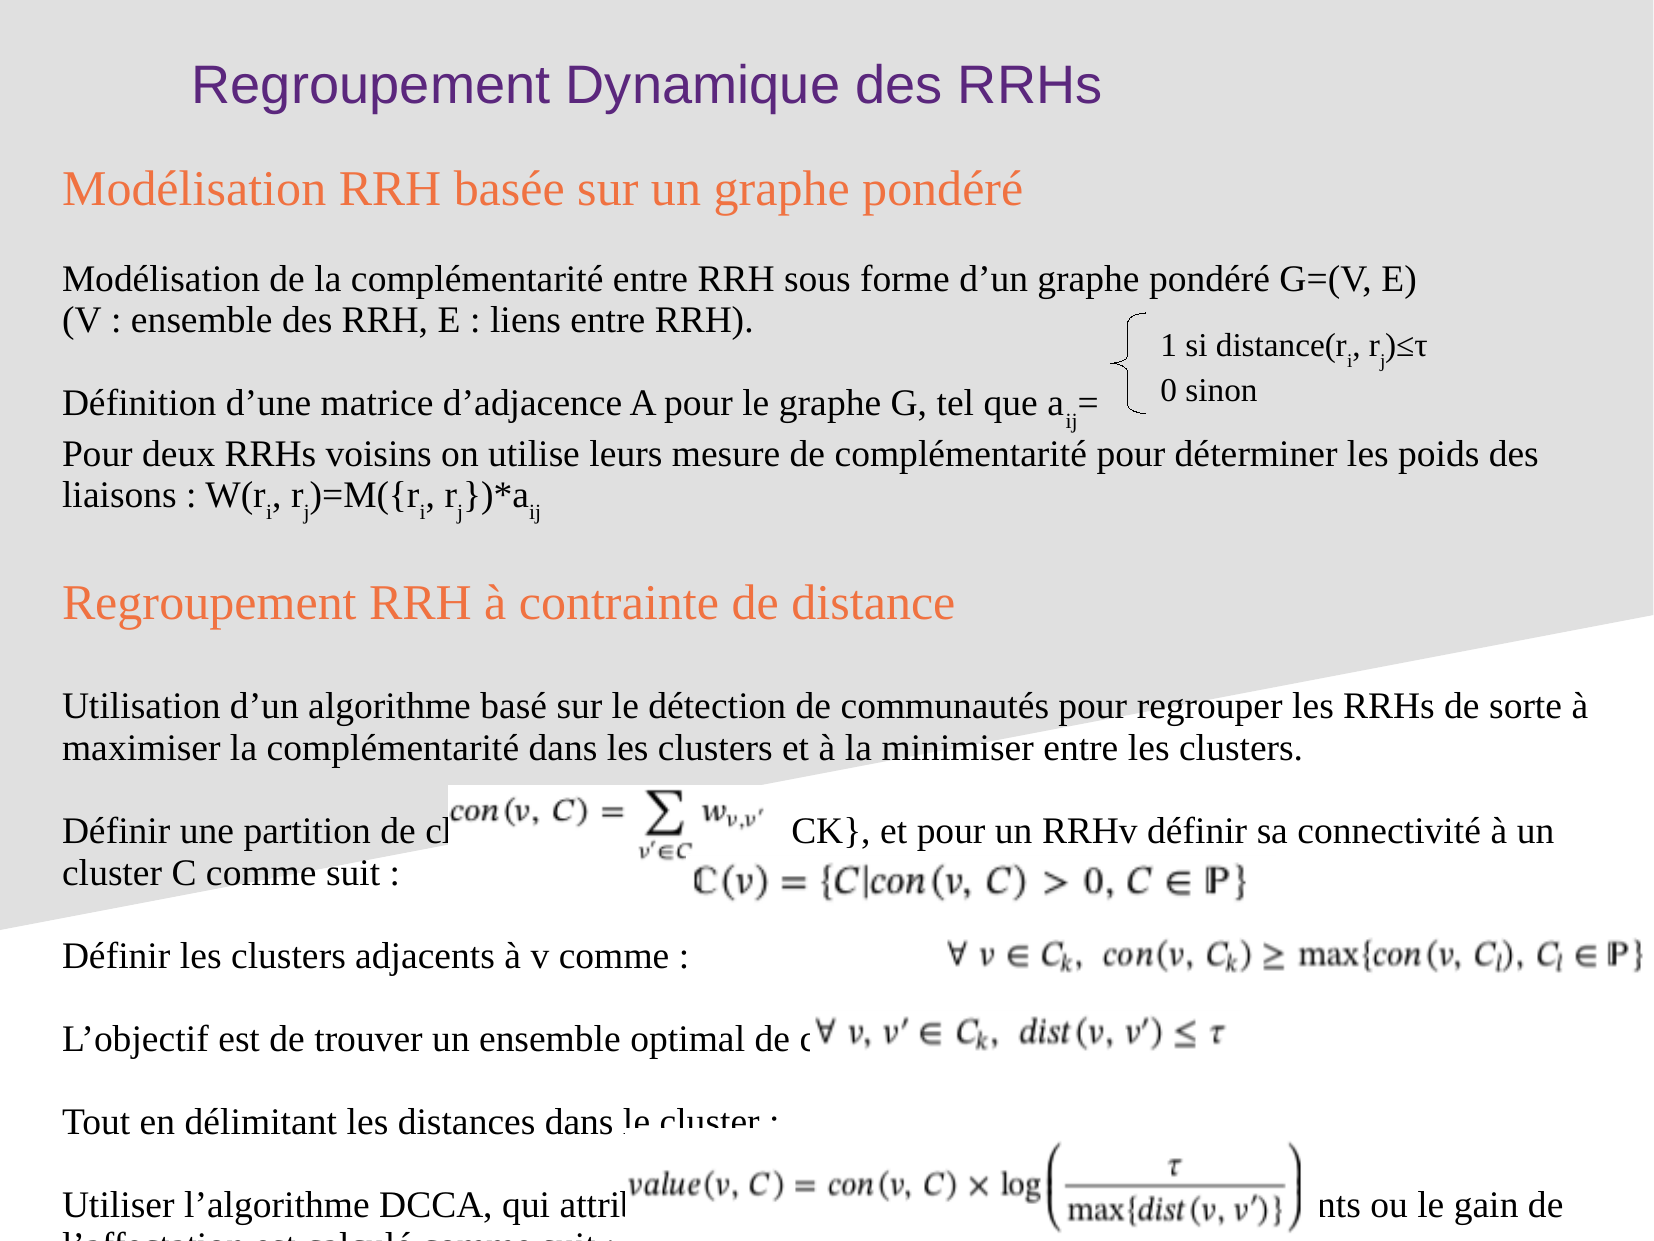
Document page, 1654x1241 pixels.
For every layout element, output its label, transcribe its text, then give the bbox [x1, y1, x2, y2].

text_box 1 si distance(ri, rj)≤τ 0 sinon [1145, 318, 1489, 413]
picture [448, 785, 1276, 910]
picture [625, 1128, 1320, 1241]
text_box Regroupement Dynamique des RRHs [11, 47, 1607, 123]
picture [944, 932, 1651, 981]
chart [631, 613, 750, 673]
text_box Modélisation RRH basée sur un graphe pondéré Modélisation de la complémentarité entre RRH sous forme d’un graphe pondéré G=(V, E) (V : ensemble des RRH, E : liens entre RRH). Définition d’une matrice d’adjacence A pour le graphe G, tel que aij= Pour deux RRHs voisins on utilise leurs mesure de complémentarité pour déterminer les poids des liaisons : W(ri, rj)=M({ri, rj})*aij Regroupement RRH à contrainte de distance Utilisation d’un algorithme basé sur le détection de communautés pour regrouper les RRHs de sorte à maximiser la complémentarité dans les clusters et à la minimiser entre les clusters. Définir une partition de clusters P={C1, C2, …, CK}, et pour un RRHv définir sa connectivité à un cluster C comme suit : Définir les clusters adjacents à v comme : L’objectif est de trouver un ensemble optimal de cluster P : Tout en délimitant les distances dans le cluster : Utiliser l’algorithme DCCA, qui attribue itérativement des RRHs au clusters adjacents ou le gain de l’affectation est calculé comme suit : [47, 153, 1607, 1241]
picture [810, 1009, 1241, 1057]
